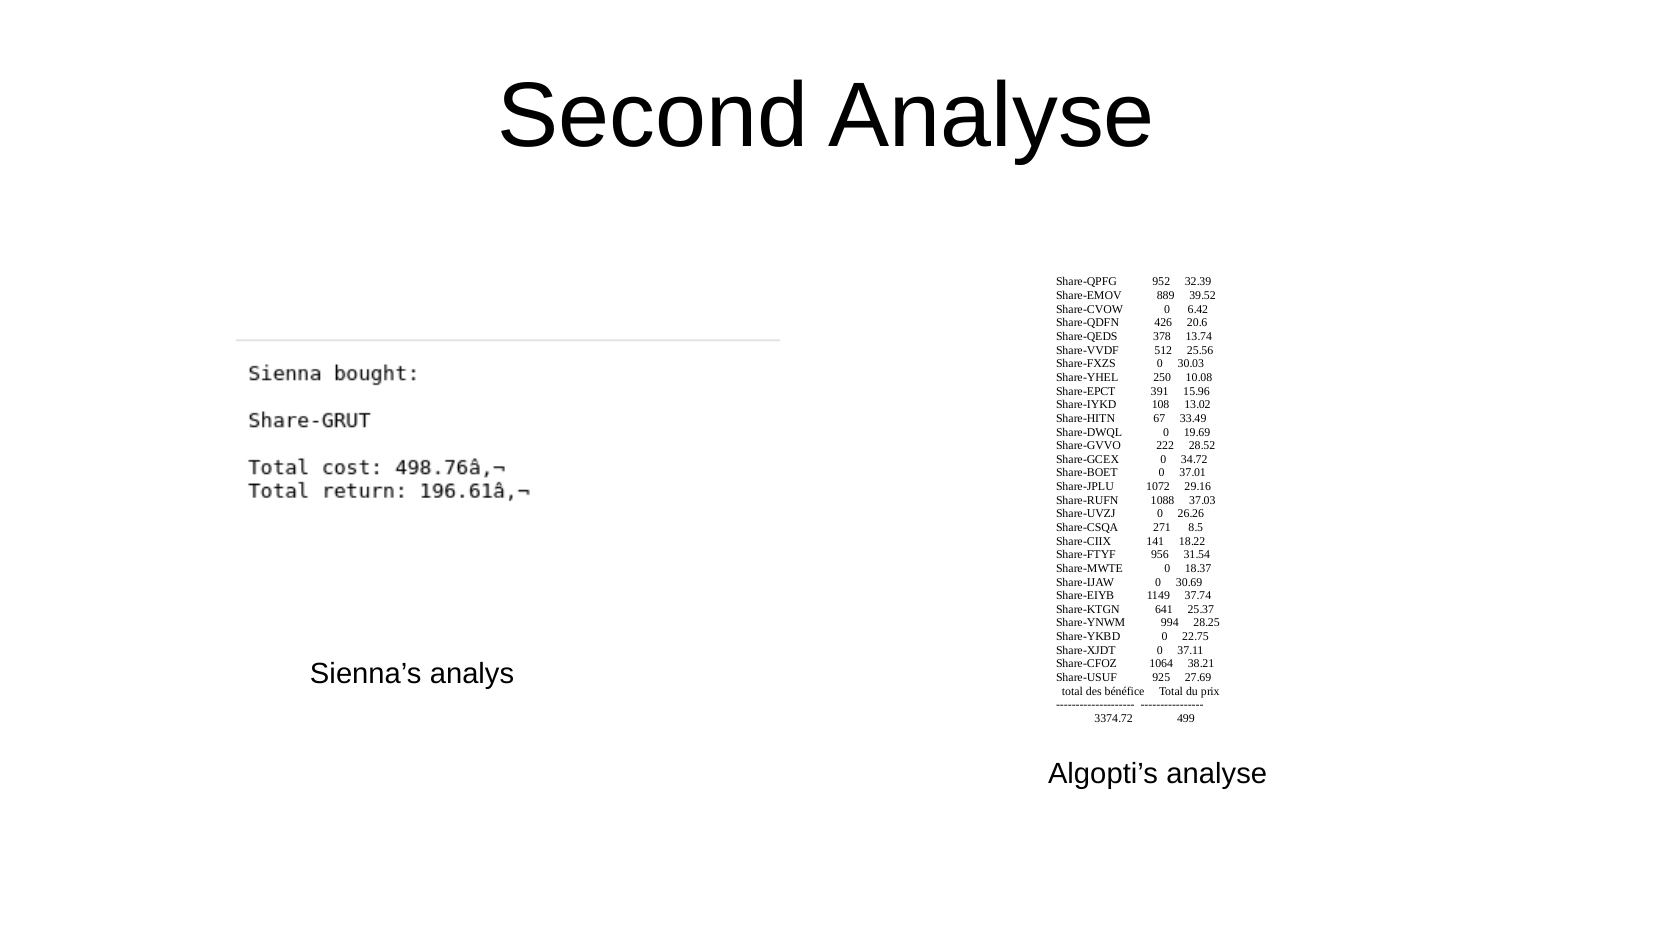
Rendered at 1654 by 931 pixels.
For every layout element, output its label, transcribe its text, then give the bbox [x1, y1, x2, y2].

text_box Sienna’s analys [295, 649, 739, 698]
chart [971, 192, 1654, 931]
title Second Analyse [82, 37, 1571, 193]
text_box Algopti’s analyse [1033, 749, 1477, 798]
picture [236, 335, 780, 650]
